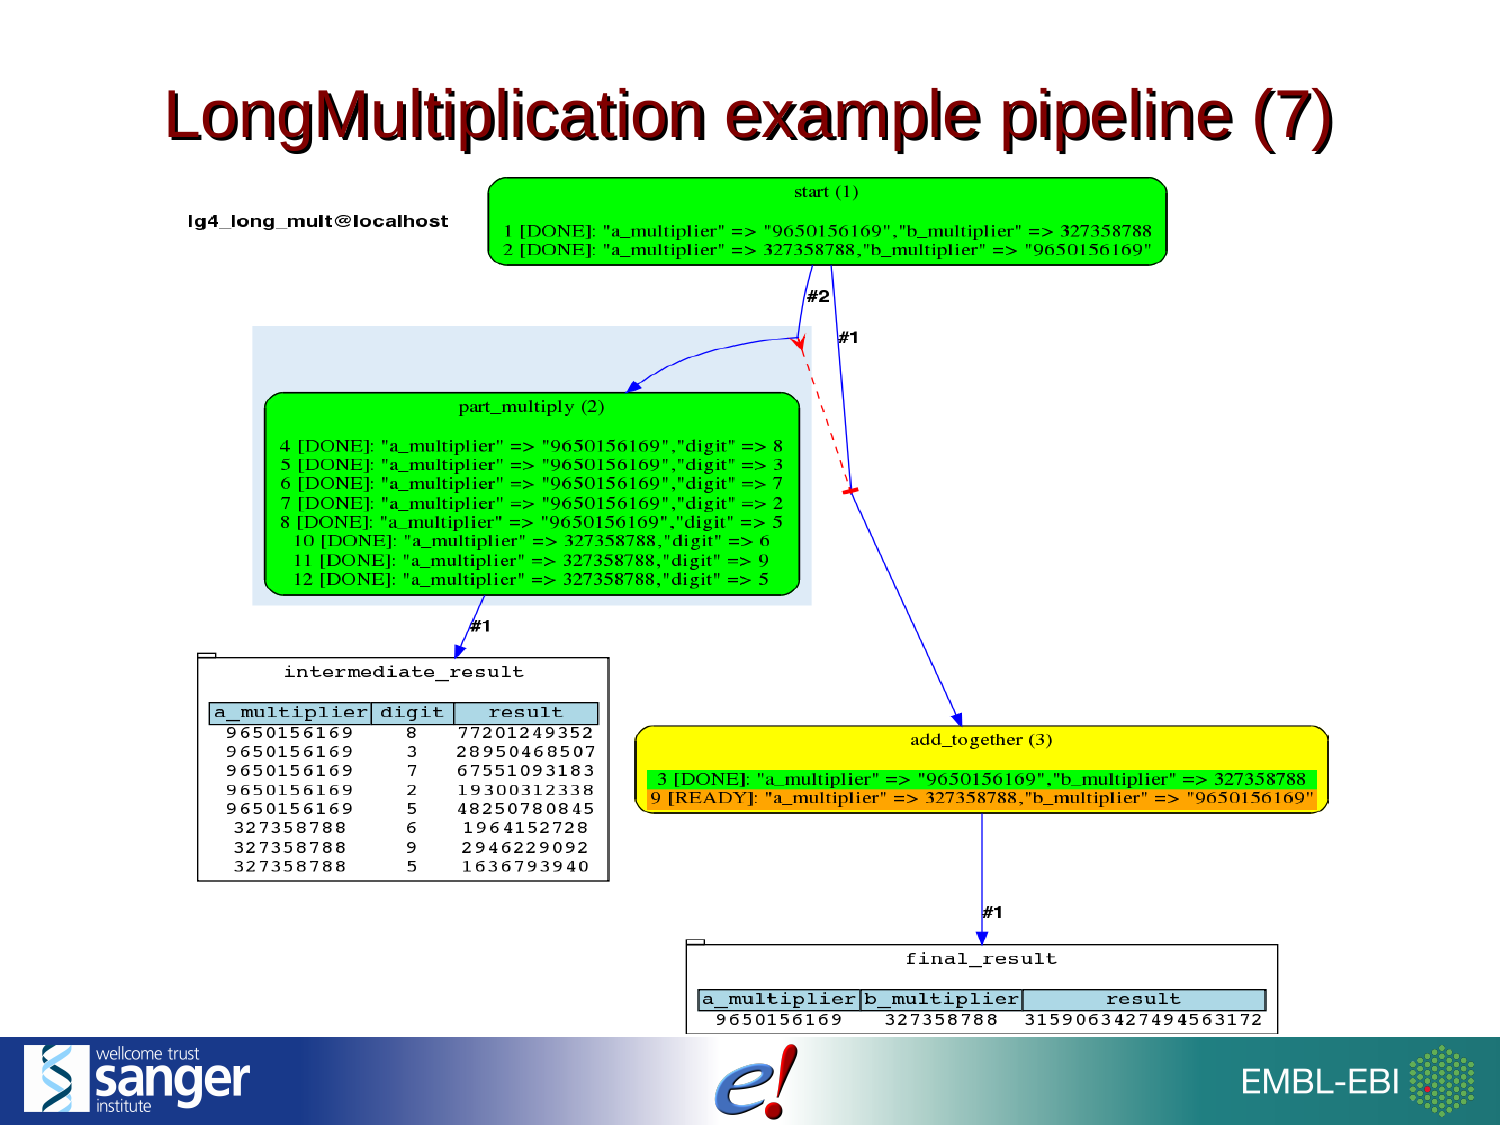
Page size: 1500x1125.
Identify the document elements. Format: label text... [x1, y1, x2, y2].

text_box LongMultiplication example pipeline (7) [133, 75, 1366, 152]
picture [177, 177, 1329, 1034]
picture [0, 1037, 1500, 1125]
